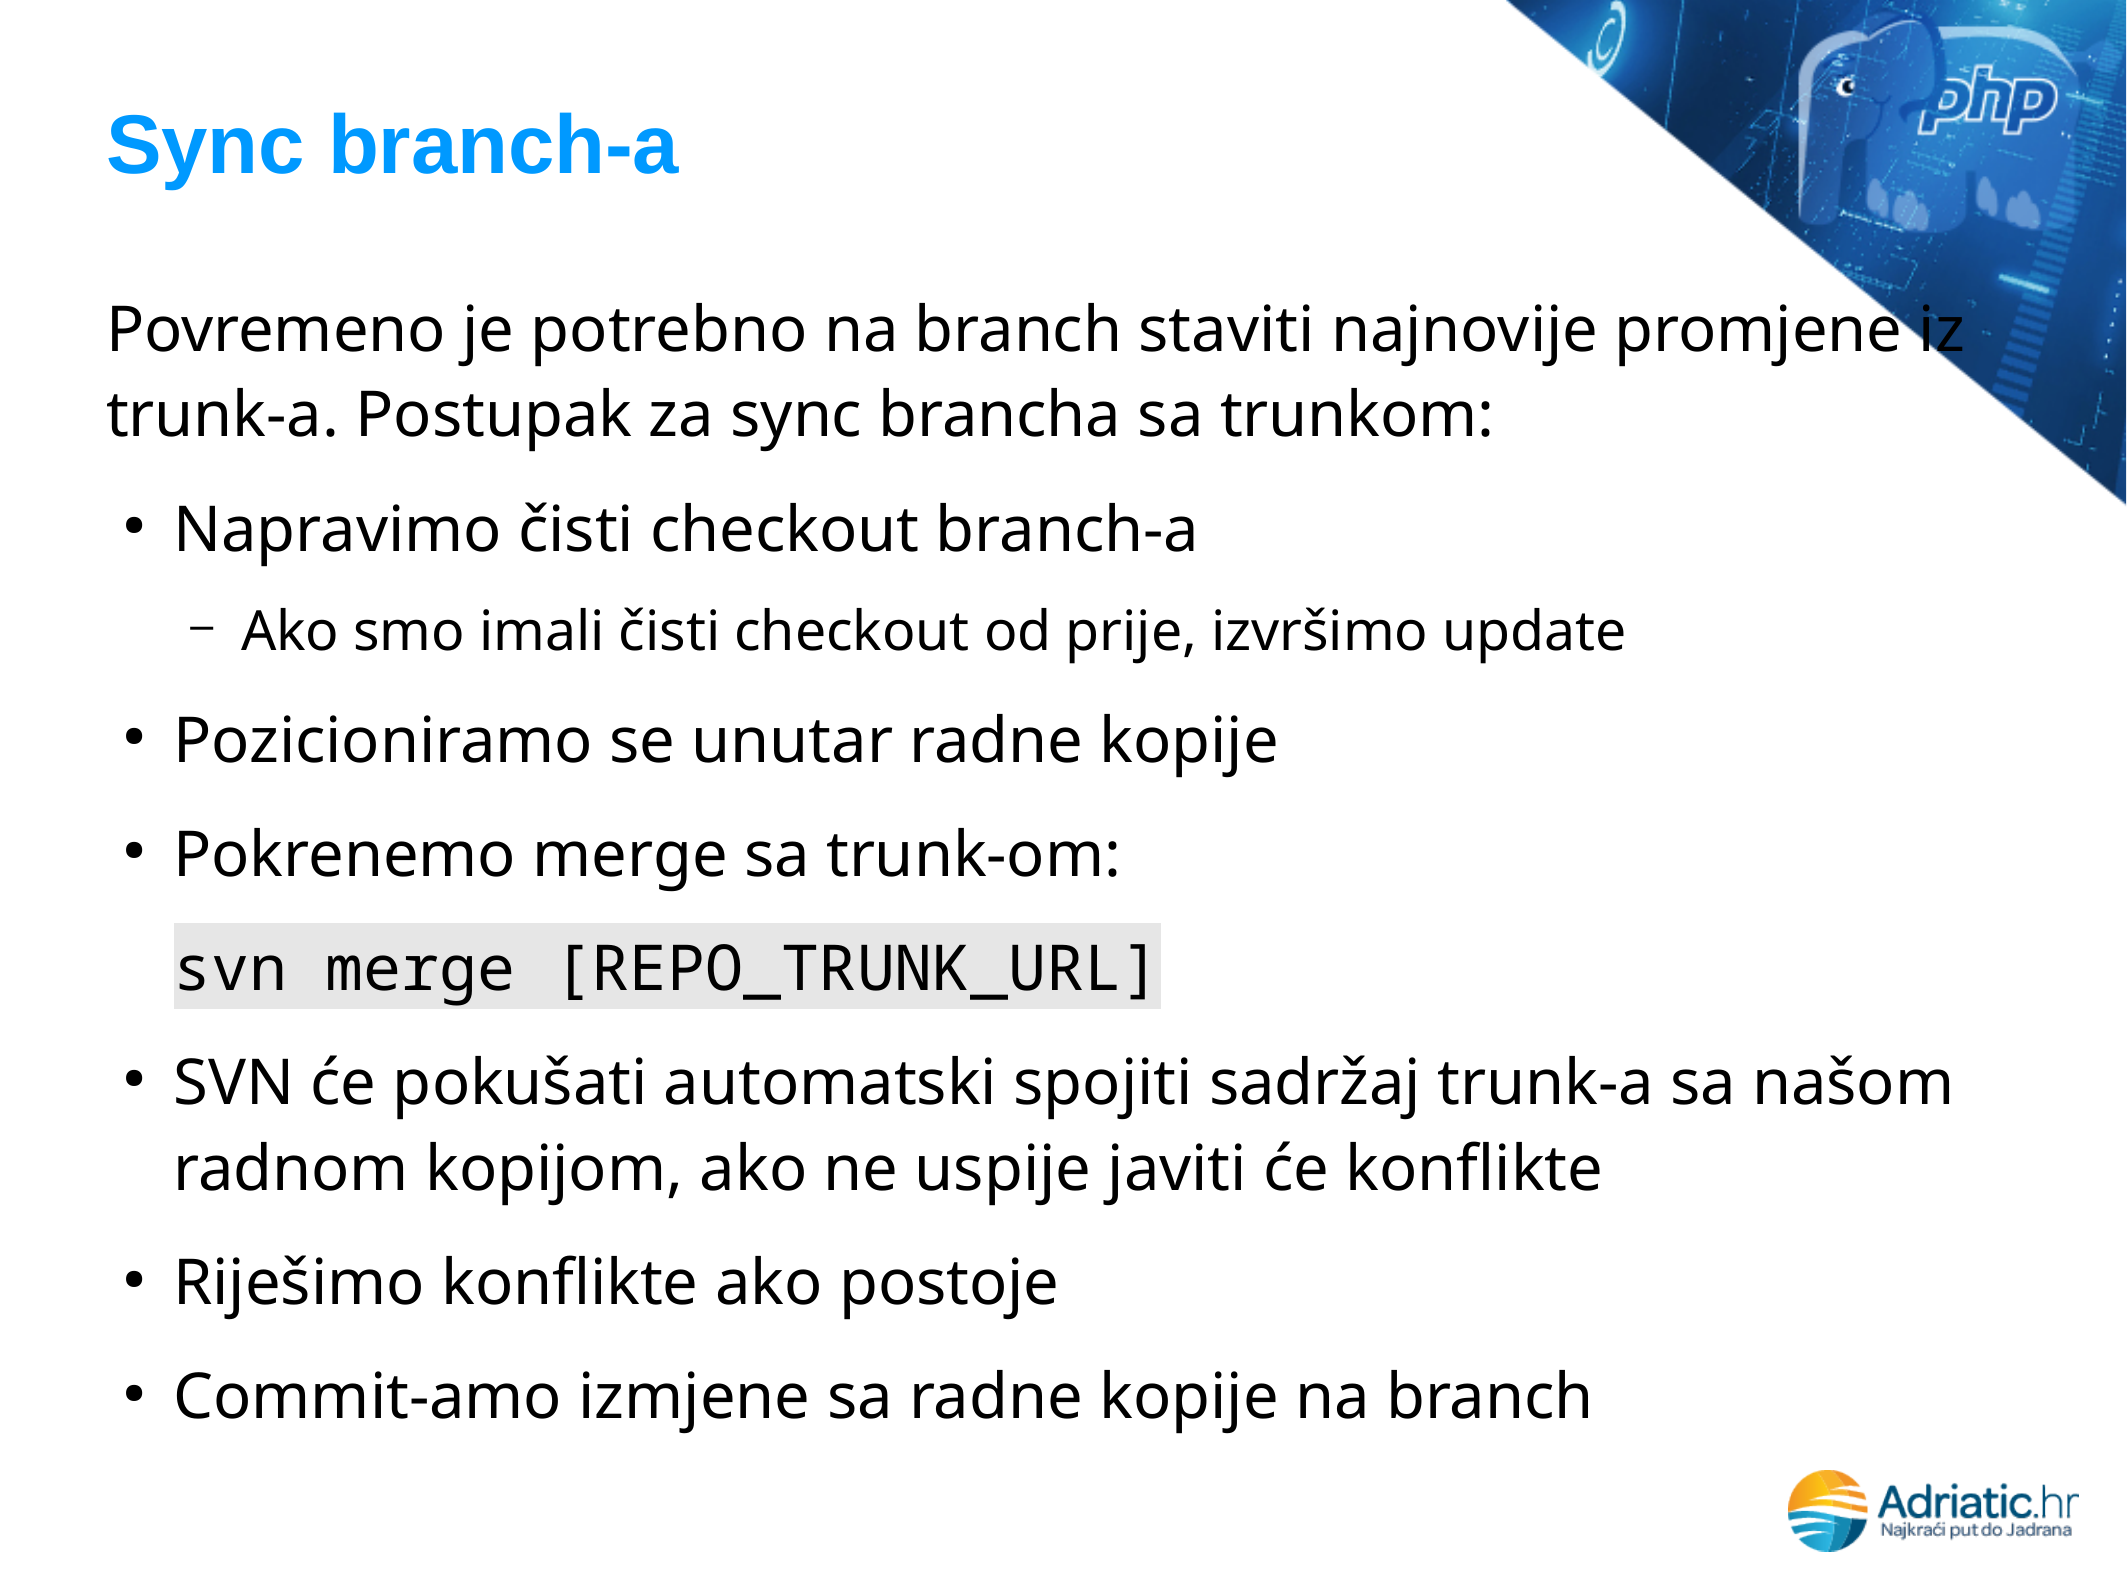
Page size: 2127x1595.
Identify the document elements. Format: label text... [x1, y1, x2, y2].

picture [1788, 1470, 2079, 1552]
title Sync branch-a [106, 70, 1630, 219]
picture [1505, 0, 2127, 625]
list Povremeno je potrebno na branch staviti najnovije promjene iz trunk-a. Postupak za sync brancha sa trunkom: Napravimo čisti checkout branch-a Ako smo imali čisti checkout od prije, izvršimo update Pozicioniramo se unutar radne kopije Pokrenemo merge sa trunk-om: svn merge [REPO_TRUNK_URL] SVN će pokušati automatski spojiti sadržaj trunk-a sa našom radnom kopijom, ako ne uspije javiti će konflikte Riješimo konflikte ako postoje Commit-amo izmjene sa radne kopije na branch [106, 283, 2020, 1453]
